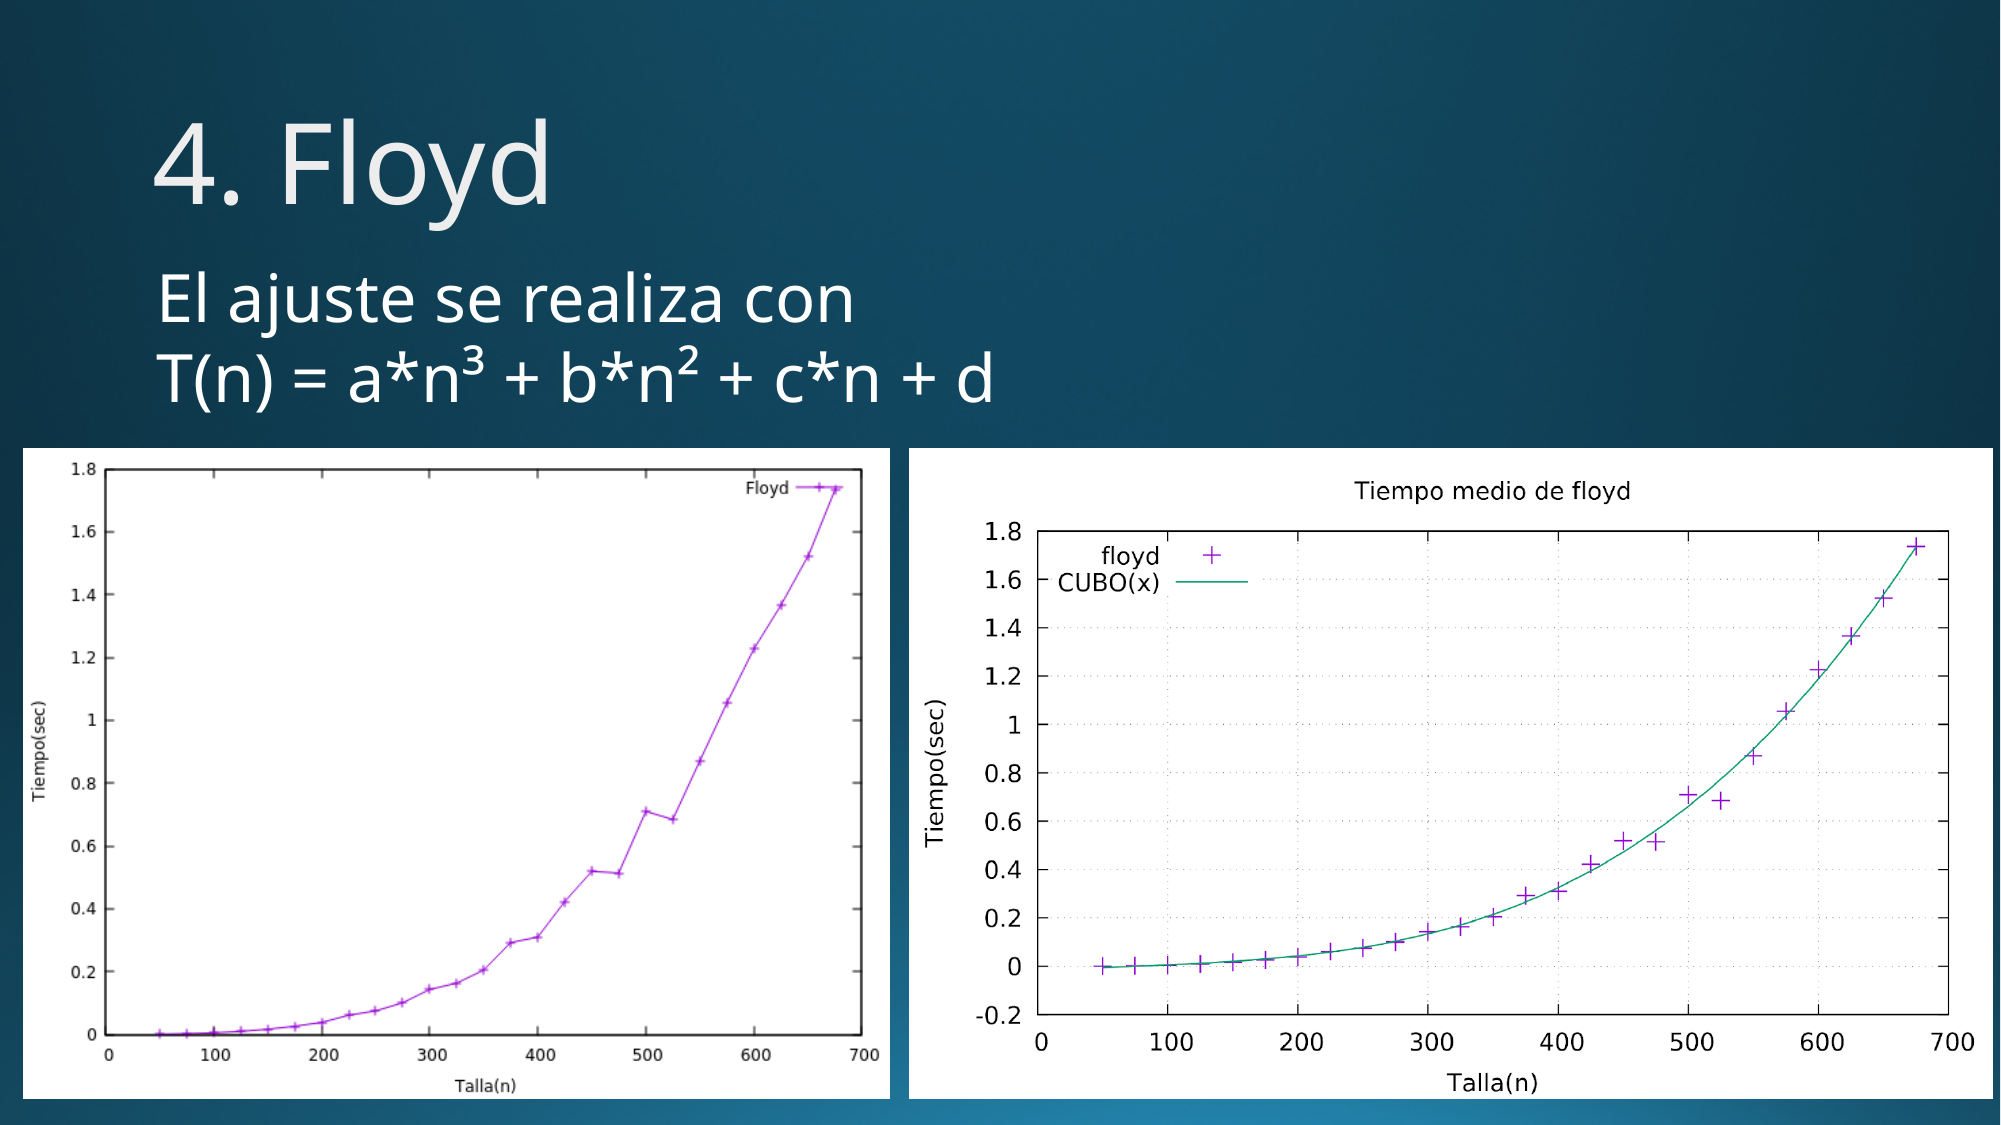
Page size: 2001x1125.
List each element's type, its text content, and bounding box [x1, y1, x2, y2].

text_box El ajuste se realiza con T(n) = a*n³ + b*n² + c*n + d [141, 248, 1595, 423]
table_header [137, 277, 141, 338]
picture [0, 0, 2001, 1125]
text_box 4. Floyd [137, 59, 1863, 278]
